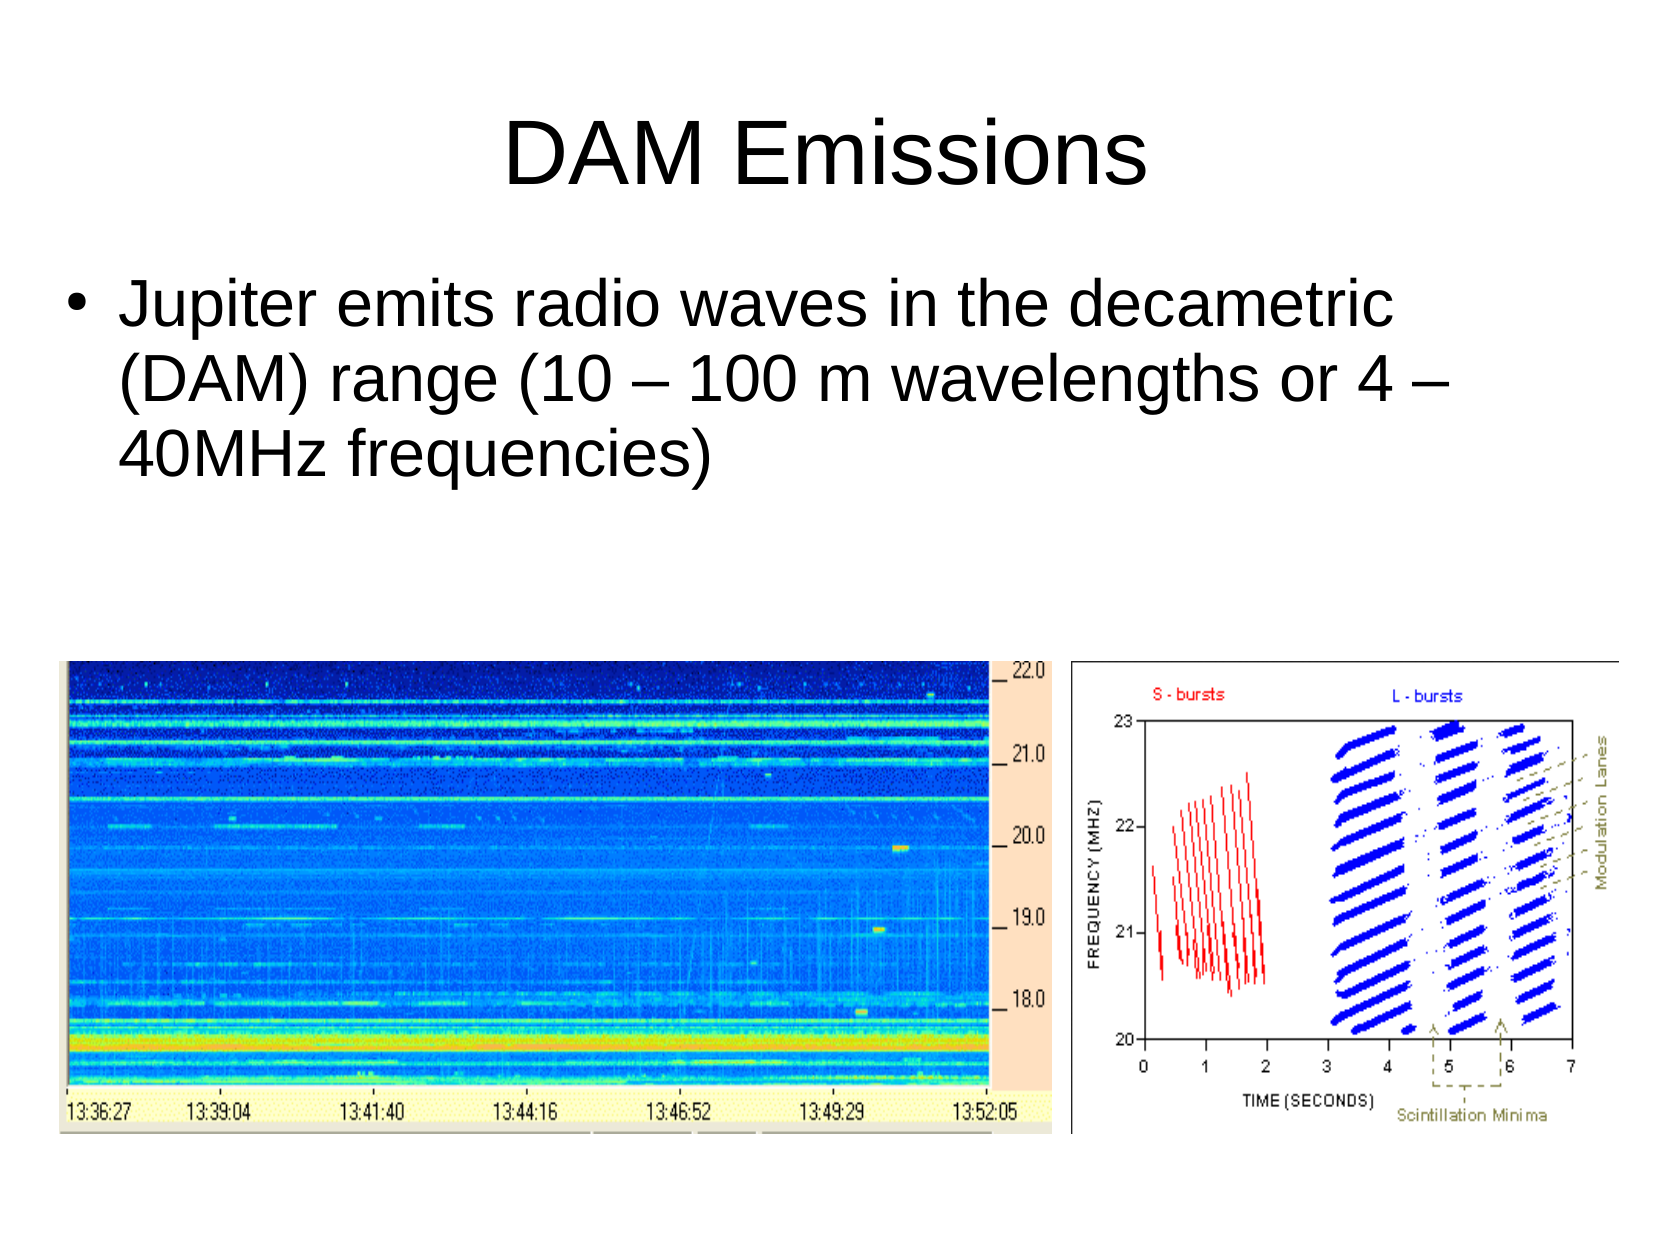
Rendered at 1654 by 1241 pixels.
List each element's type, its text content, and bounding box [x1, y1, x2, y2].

picture [59, 709, 1052, 1134]
title DAM Emissions [82, 49, 1571, 257]
list Jupiter emits radio waves in the decametric (DAM) range (10 – 100 m wavelengths or 4 – 40MHz frequencies) [47, 266, 1536, 709]
picture [1071, 661, 1619, 1134]
